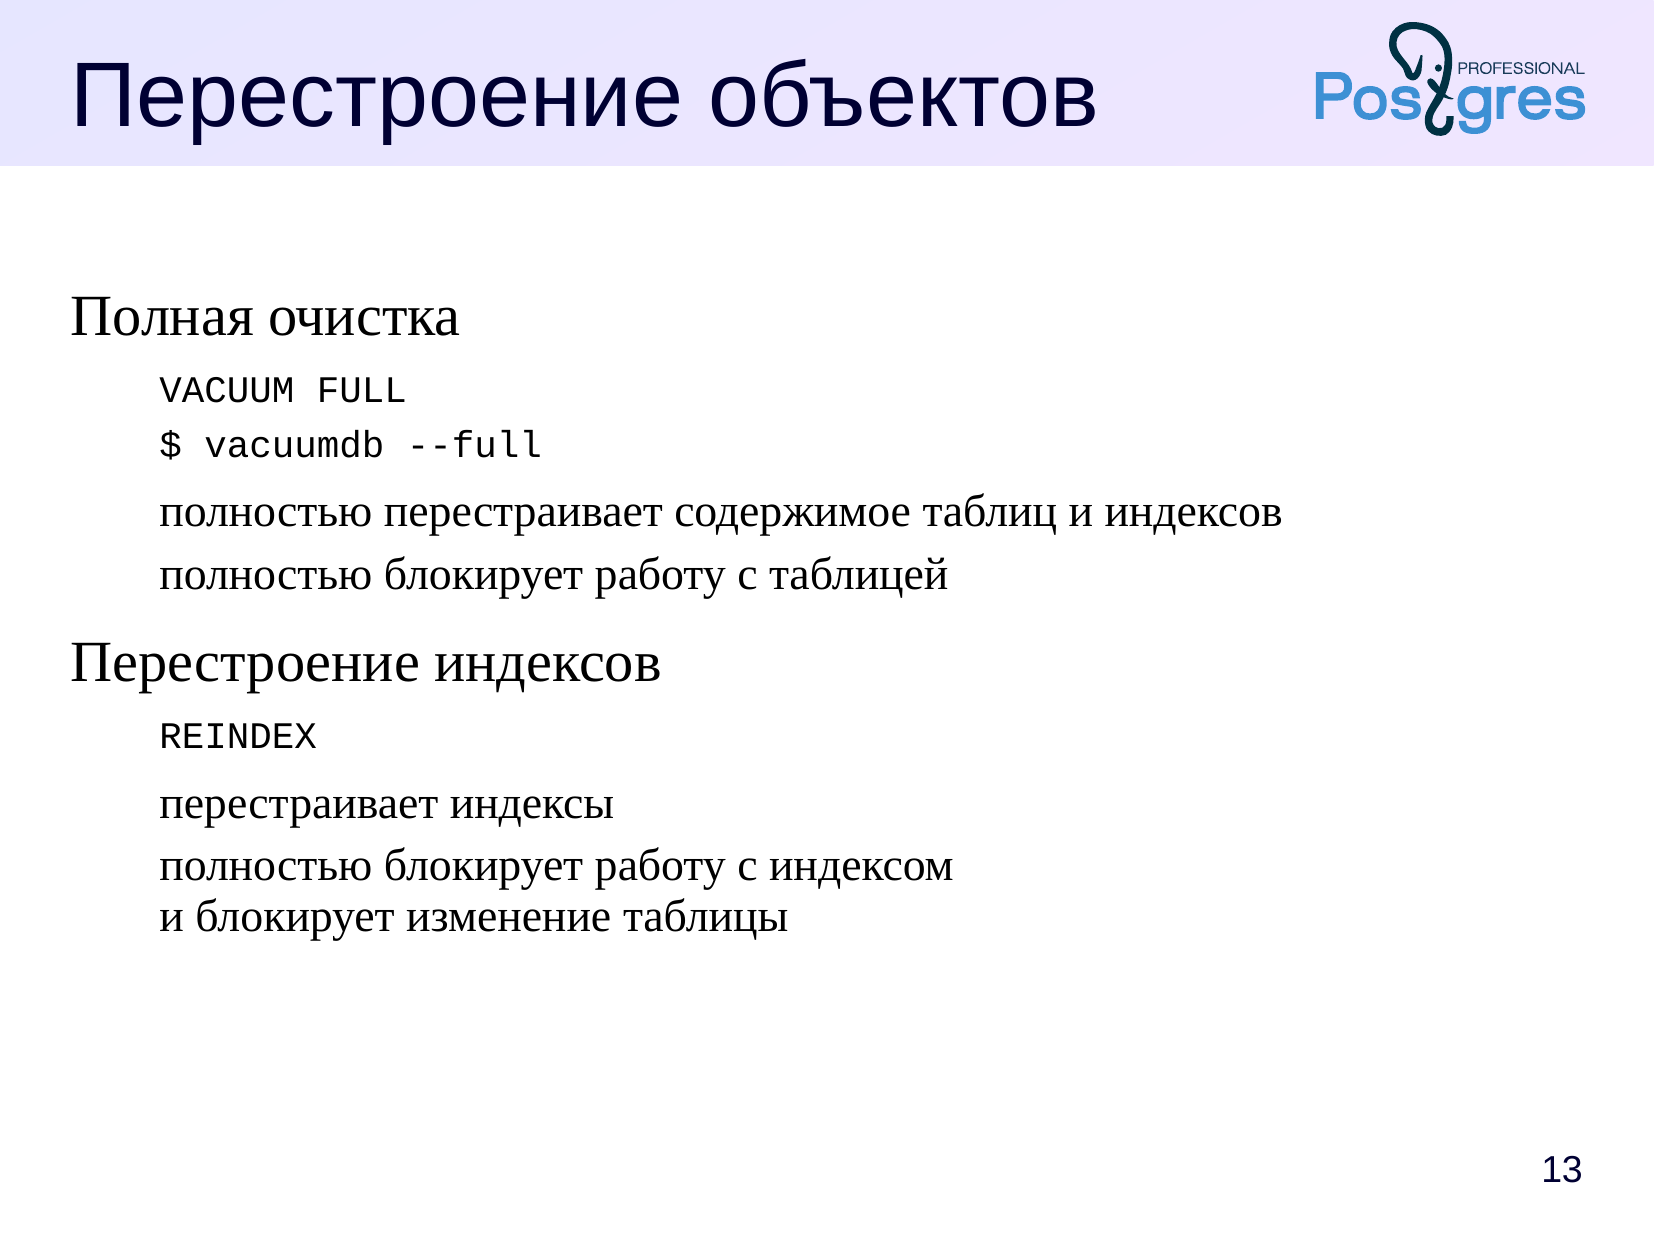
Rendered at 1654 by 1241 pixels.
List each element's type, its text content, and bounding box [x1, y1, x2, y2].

list Полная очистка VACUUM FULL $ vacuumdb --full полностью перестраивает содержимое таблиц и индексов полностью блокирует работу с таблицей Перестроение индексов REINDEX перестраивает индексы полностью блокирует работу с индексом и блокирует изменение таблицы [70, 283, 1583, 1134]
title Перестроение объектов [70, 43, 1241, 147]
